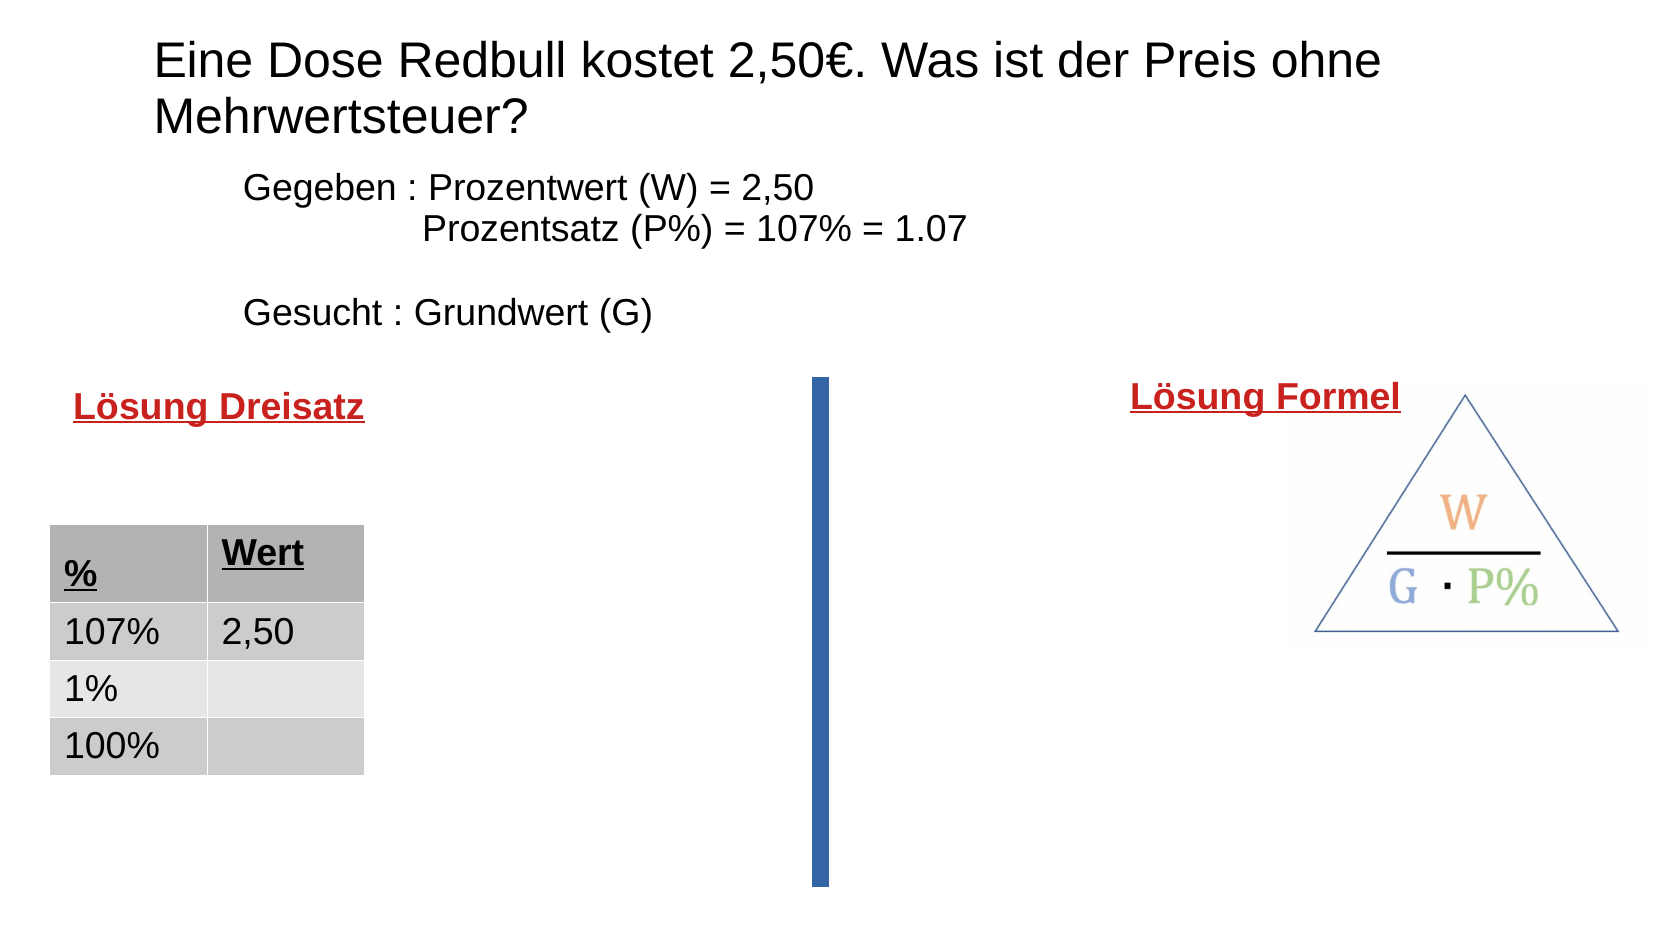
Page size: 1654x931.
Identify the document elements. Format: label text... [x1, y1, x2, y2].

text_box Gegeben : Prozentwert (W) = 2,50 Prozentsatz (P%) = 107% = 1.07 Gesucht : Grundwert (G) [228, 158, 1315, 342]
list Eine Dose Redbull kostet 2,50€. Was ist der Preis ohne Mehrwertsteuer? [82, 32, 1571, 187]
table_cell 1% [50, 661, 207, 717]
table_cell [208, 661, 364, 717]
table_header % [50, 525, 207, 602]
table_header Wert [208, 525, 364, 602]
picture [1288, 380, 1654, 654]
table_cell 2,50 [208, 603, 364, 660]
table_cell [208, 718, 364, 775]
table_cell 107% [50, 603, 207, 660]
text_box Lösung Dreisatz [58, 377, 432, 435]
table_cell 100% [50, 718, 207, 775]
text_box Lösung Formel [1115, 367, 1489, 425]
